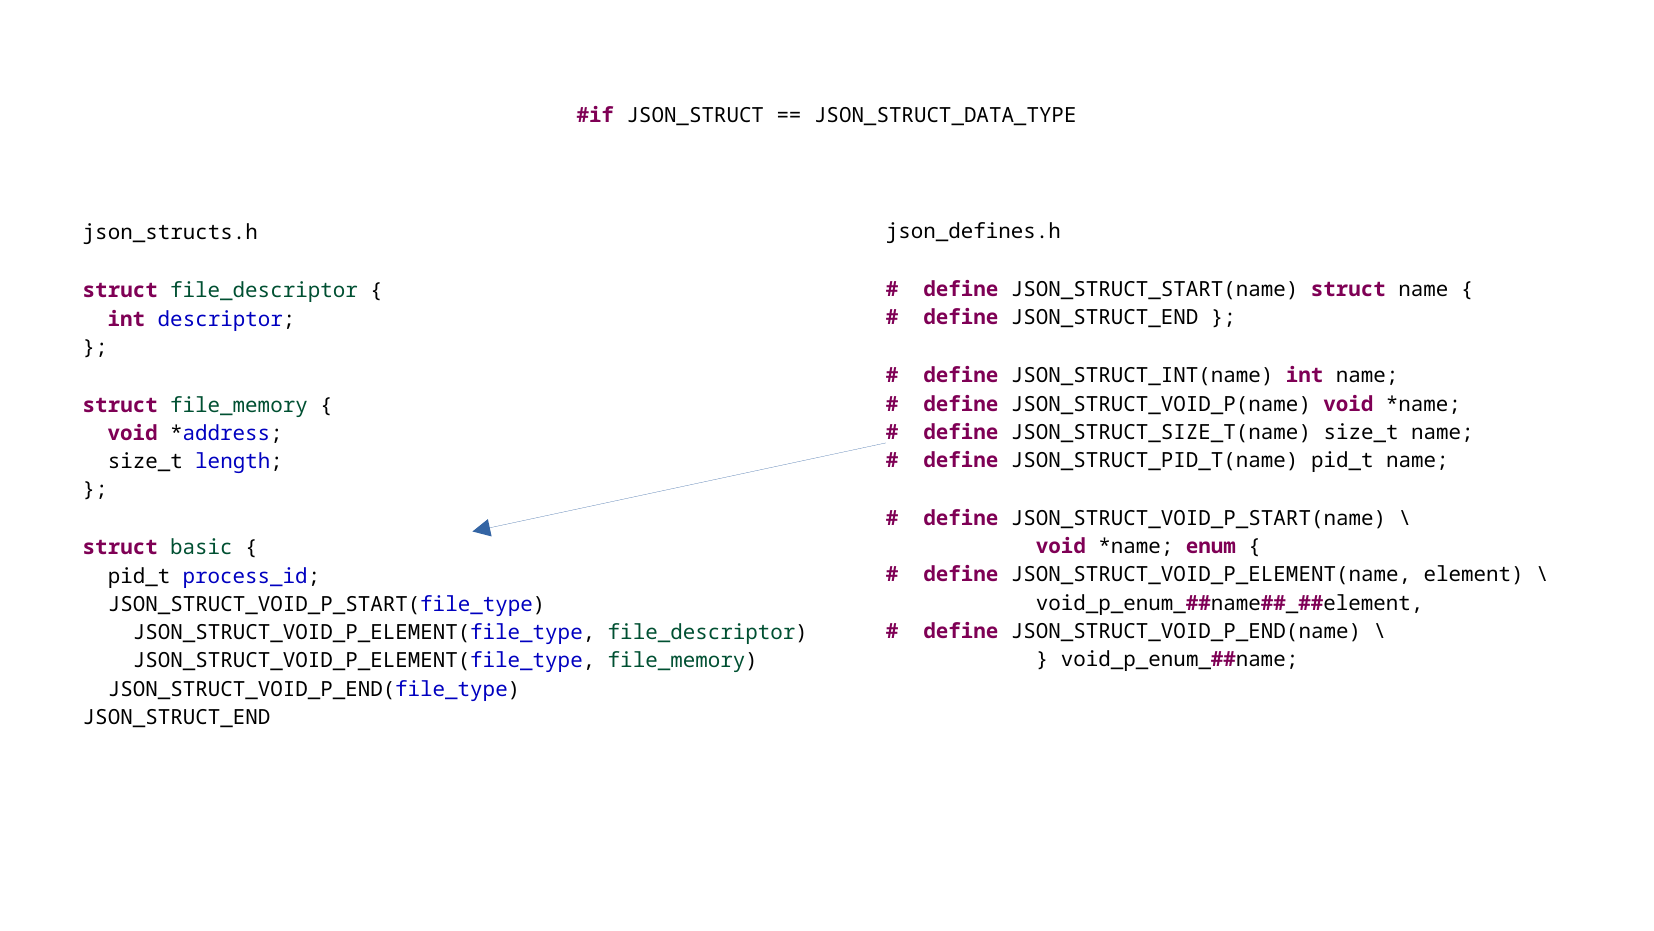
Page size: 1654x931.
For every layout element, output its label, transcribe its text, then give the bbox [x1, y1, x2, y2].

list json_structs.h struct file_descriptor { int descriptor; }; struct file_memory { void *address; size_t length; }; struct basic { pid_t process_id; JSON_STRUCT_VOID_P_START(file_type) JSON_STRUCT_VOID_P_ELEMENT(file_type, file_descriptor) JSON_STRUCT_VOID_P_ELEMENT(file_type, file_memory) JSON_STRUCT_VOID_P_END(file_type) JSON_STRUCT_END [82, 217, 827, 758]
list json_defines.h # define JSON_STRUCT_START(name) struct name { # define JSON_STRUCT_END }; # define JSON_STRUCT_INT(name) int name; # define JSON_STRUCT_VOID_P(name) void *name; # define JSON_STRUCT_SIZE_T(name) size_t name; # define JSON_STRUCT_PID_T(name) pid_t name; # define JSON_STRUCT_VOID_P_START(name) \ void *name; enum { # define JSON_STRUCT_VOID_P_ELEMENT(name, element) \ void_p_enum_##name##_##element, # define JSON_STRUCT_VOID_P_END(name) \ } void_p_enum_##name; [885, 216, 1571, 756]
title #if JSON_STRUCT == JSON_STRUCT_DATA_TYPE [82, 37, 1571, 193]
